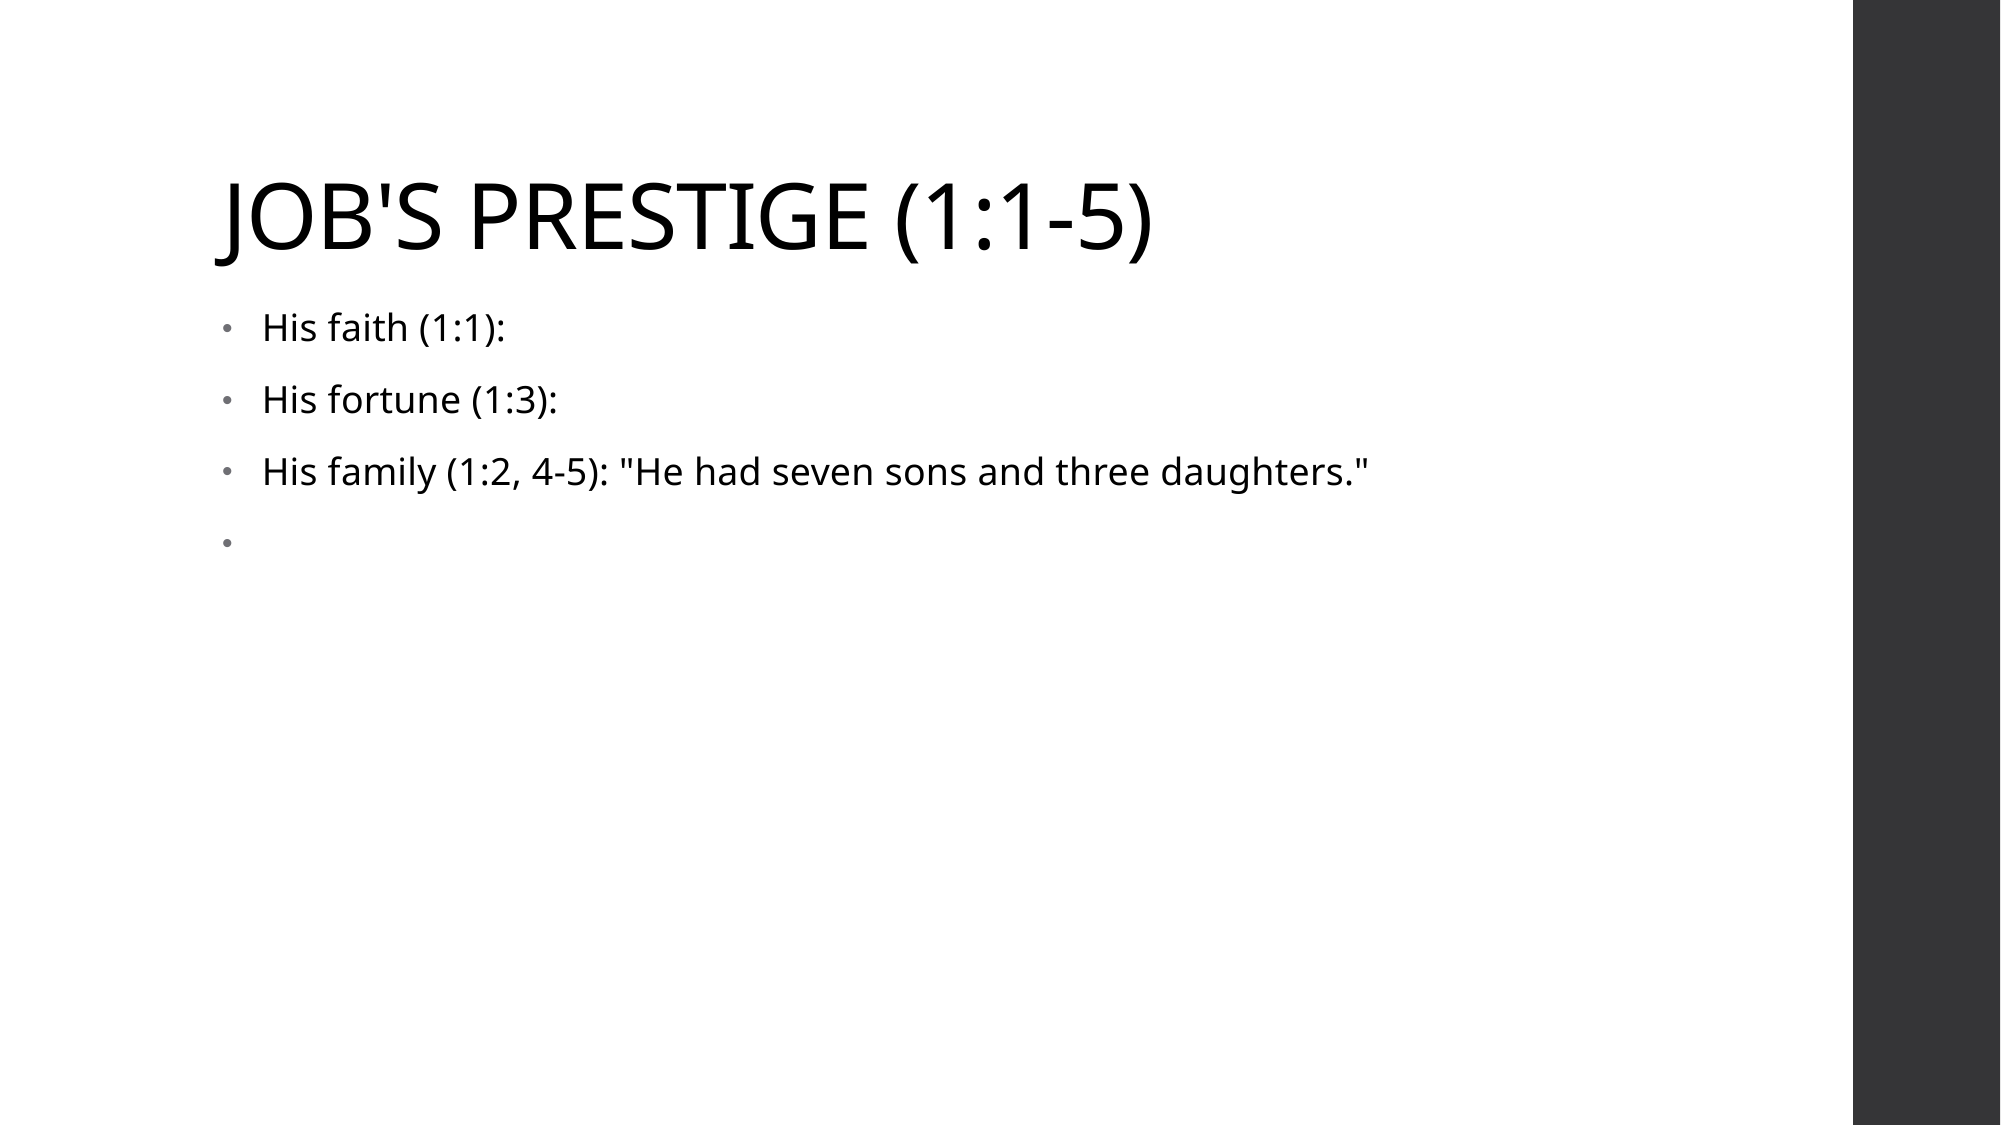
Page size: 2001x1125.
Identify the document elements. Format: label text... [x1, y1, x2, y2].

title JOB'S PRESTIGE (1:1-5) [206, 60, 1797, 278]
list His faith (1:1): His fortune (1:3): His family (1:2, 4-5): "He had seven sons and three daughters." [206, 299, 1617, 1014]
